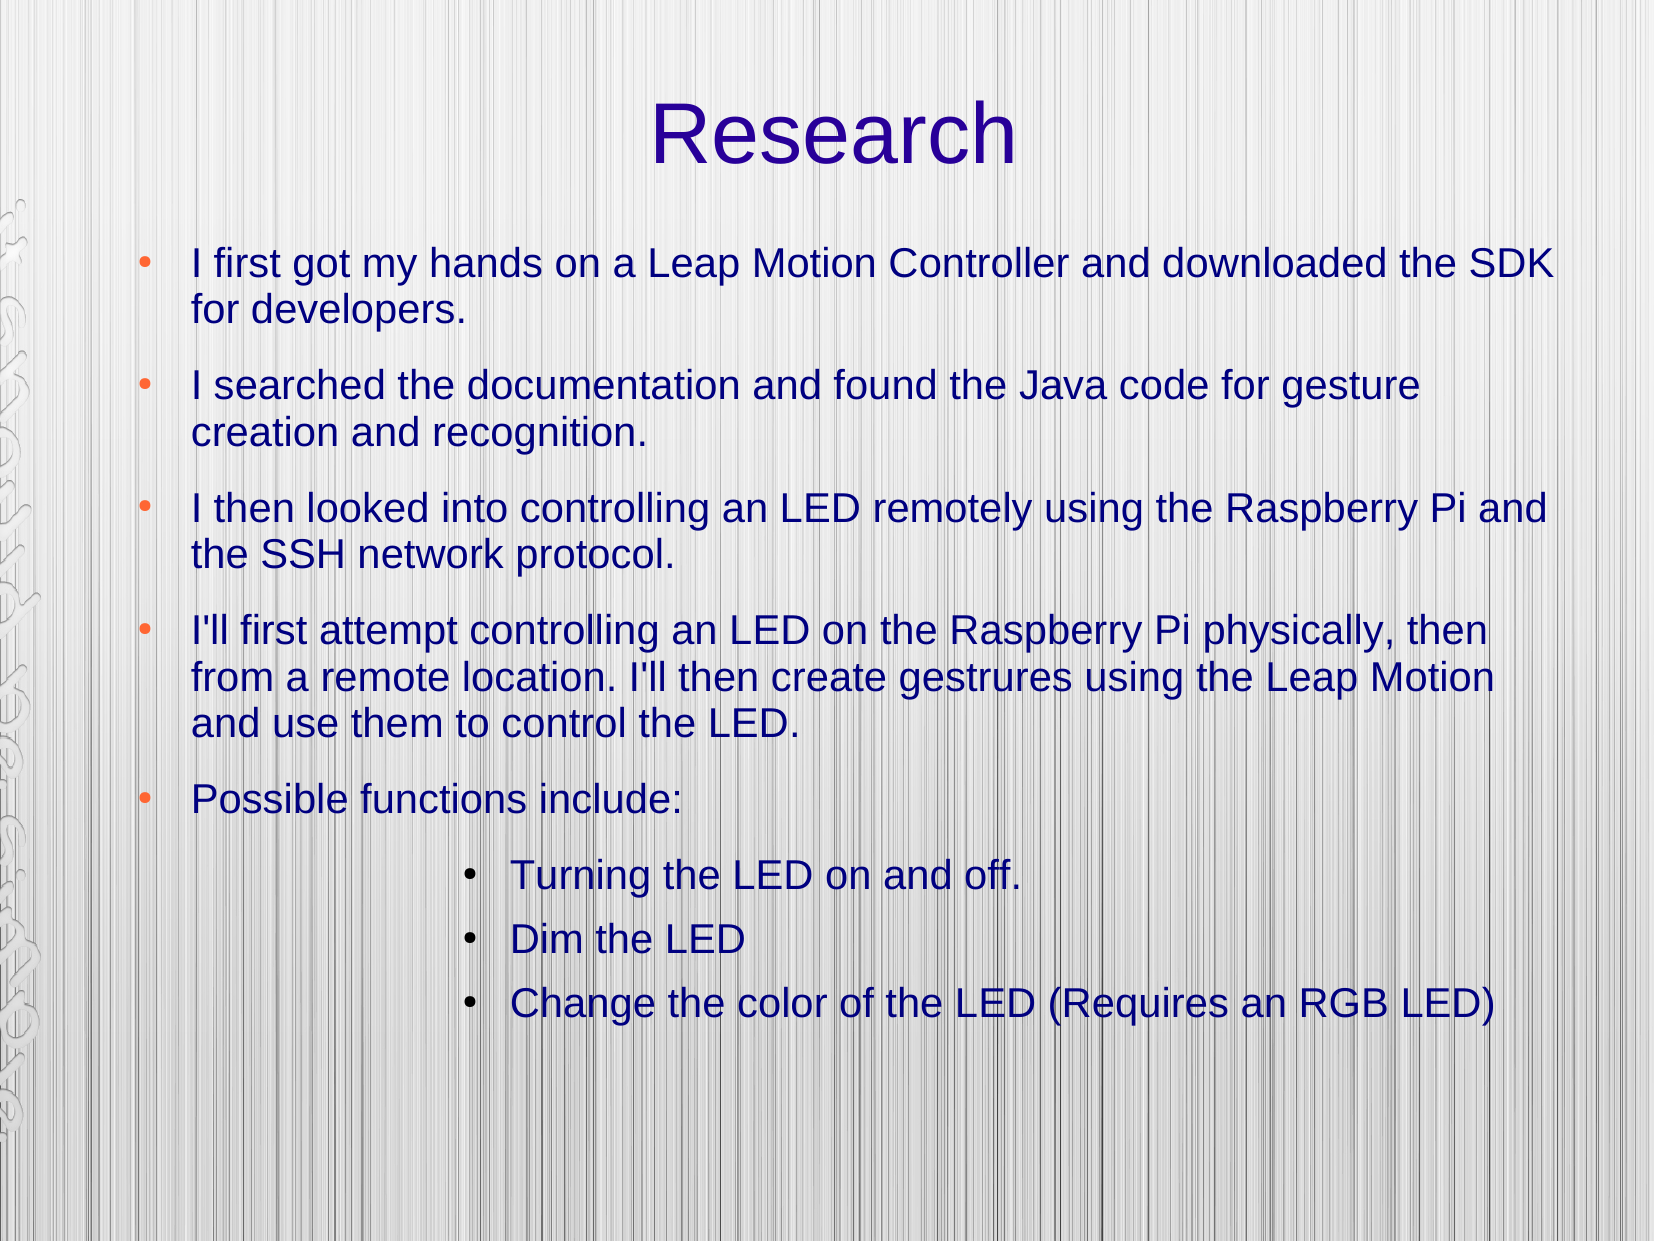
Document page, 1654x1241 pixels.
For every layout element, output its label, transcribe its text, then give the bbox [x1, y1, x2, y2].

list I first got my hands on a Leap Motion Controller and downloaded the SDK for developers. I searched the documentation and found the Java code for gesture creation and recognition. I then looked into controlling an LED remotely using the Raspberry Pi and the SSH network protocol. I'll first attempt controlling an LED on the Raspberry Pi physically, then from a remote location. I'll then create gestrures using the Leap Motion and use them to control the LED. Possible functions include: Turning the LED on and off. Dim the LED Change the color of the LED (Requires an RGB LED) [120, 239, 1573, 1096]
title Research [90, 30, 1579, 238]
picture [0, 0, 1654, 1241]
